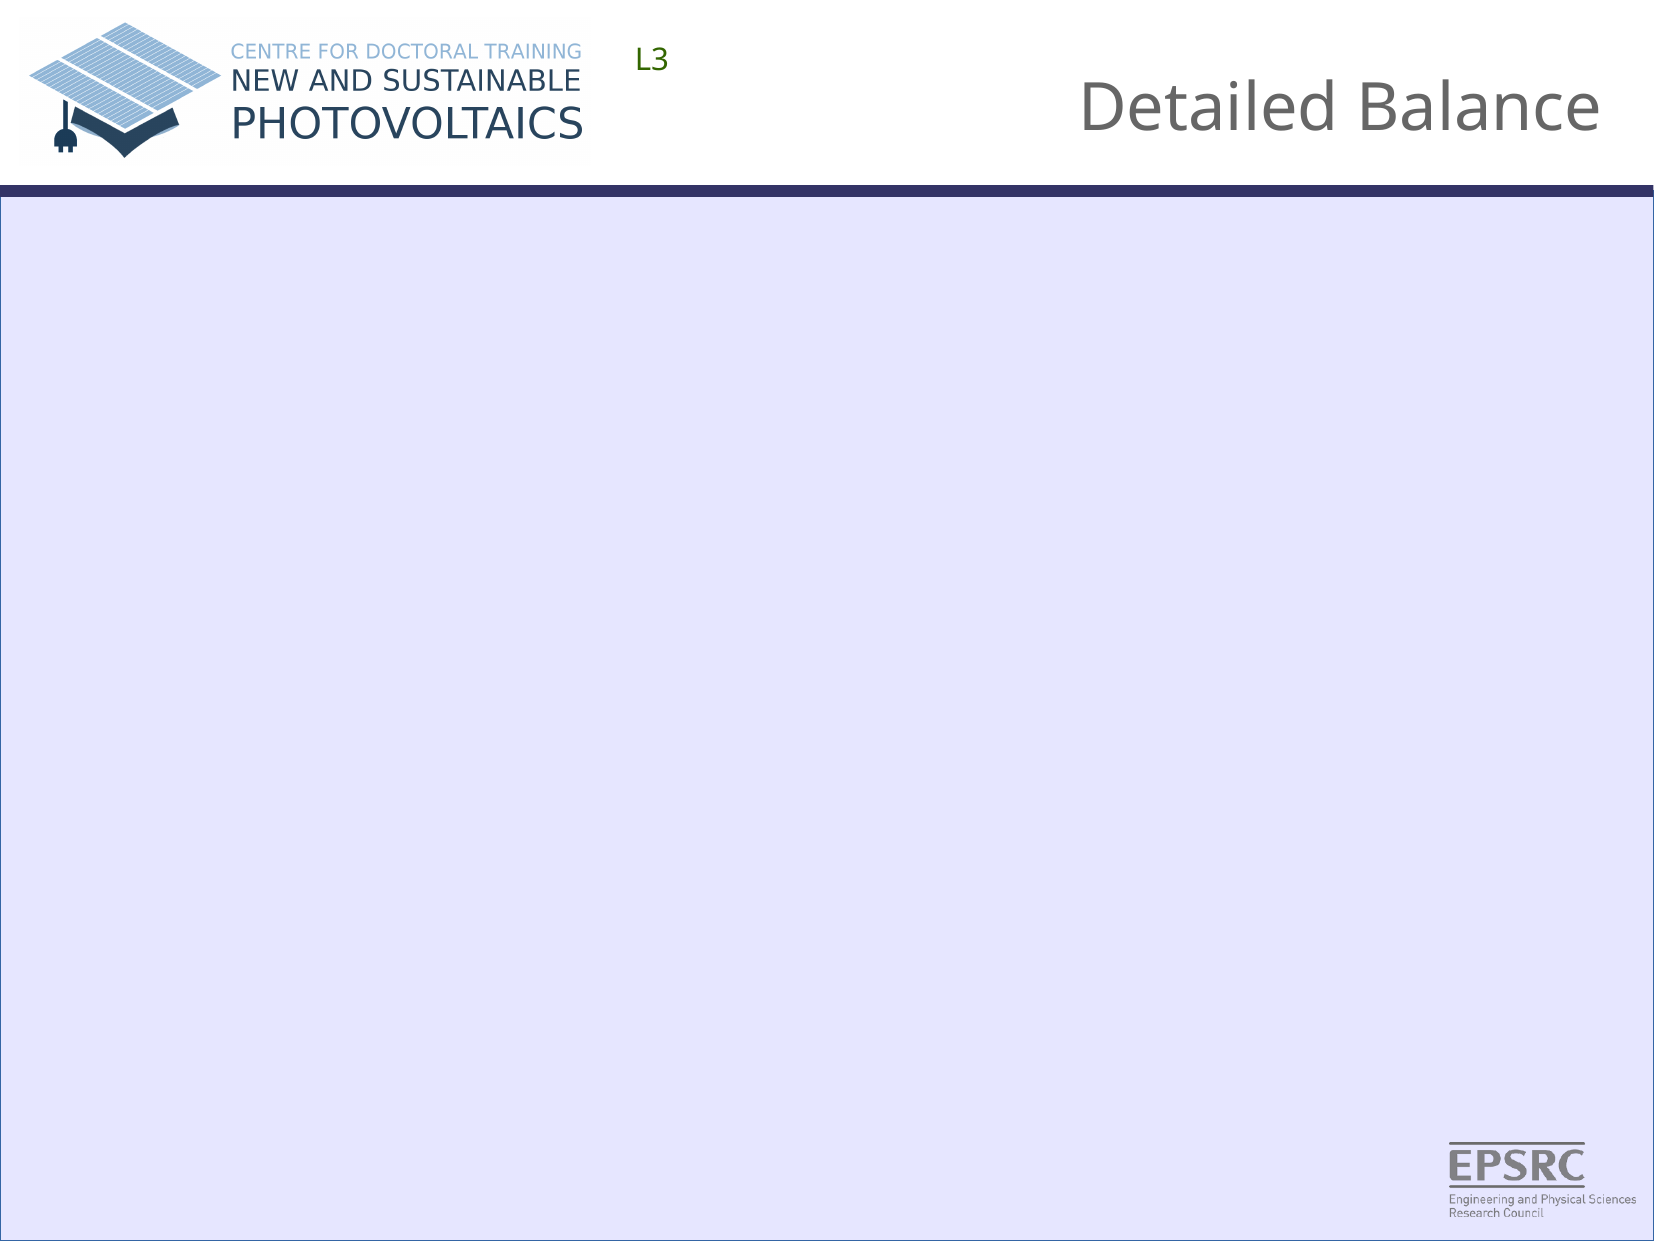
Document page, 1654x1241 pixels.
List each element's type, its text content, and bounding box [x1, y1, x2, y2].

picture [1449, 1142, 1636, 1217]
text_box [0, 197, 1654, 1241]
picture [19, 17, 591, 166]
text_box L3 [620, 29, 880, 80]
text_box Detailed Balance [767, 52, 1619, 142]
